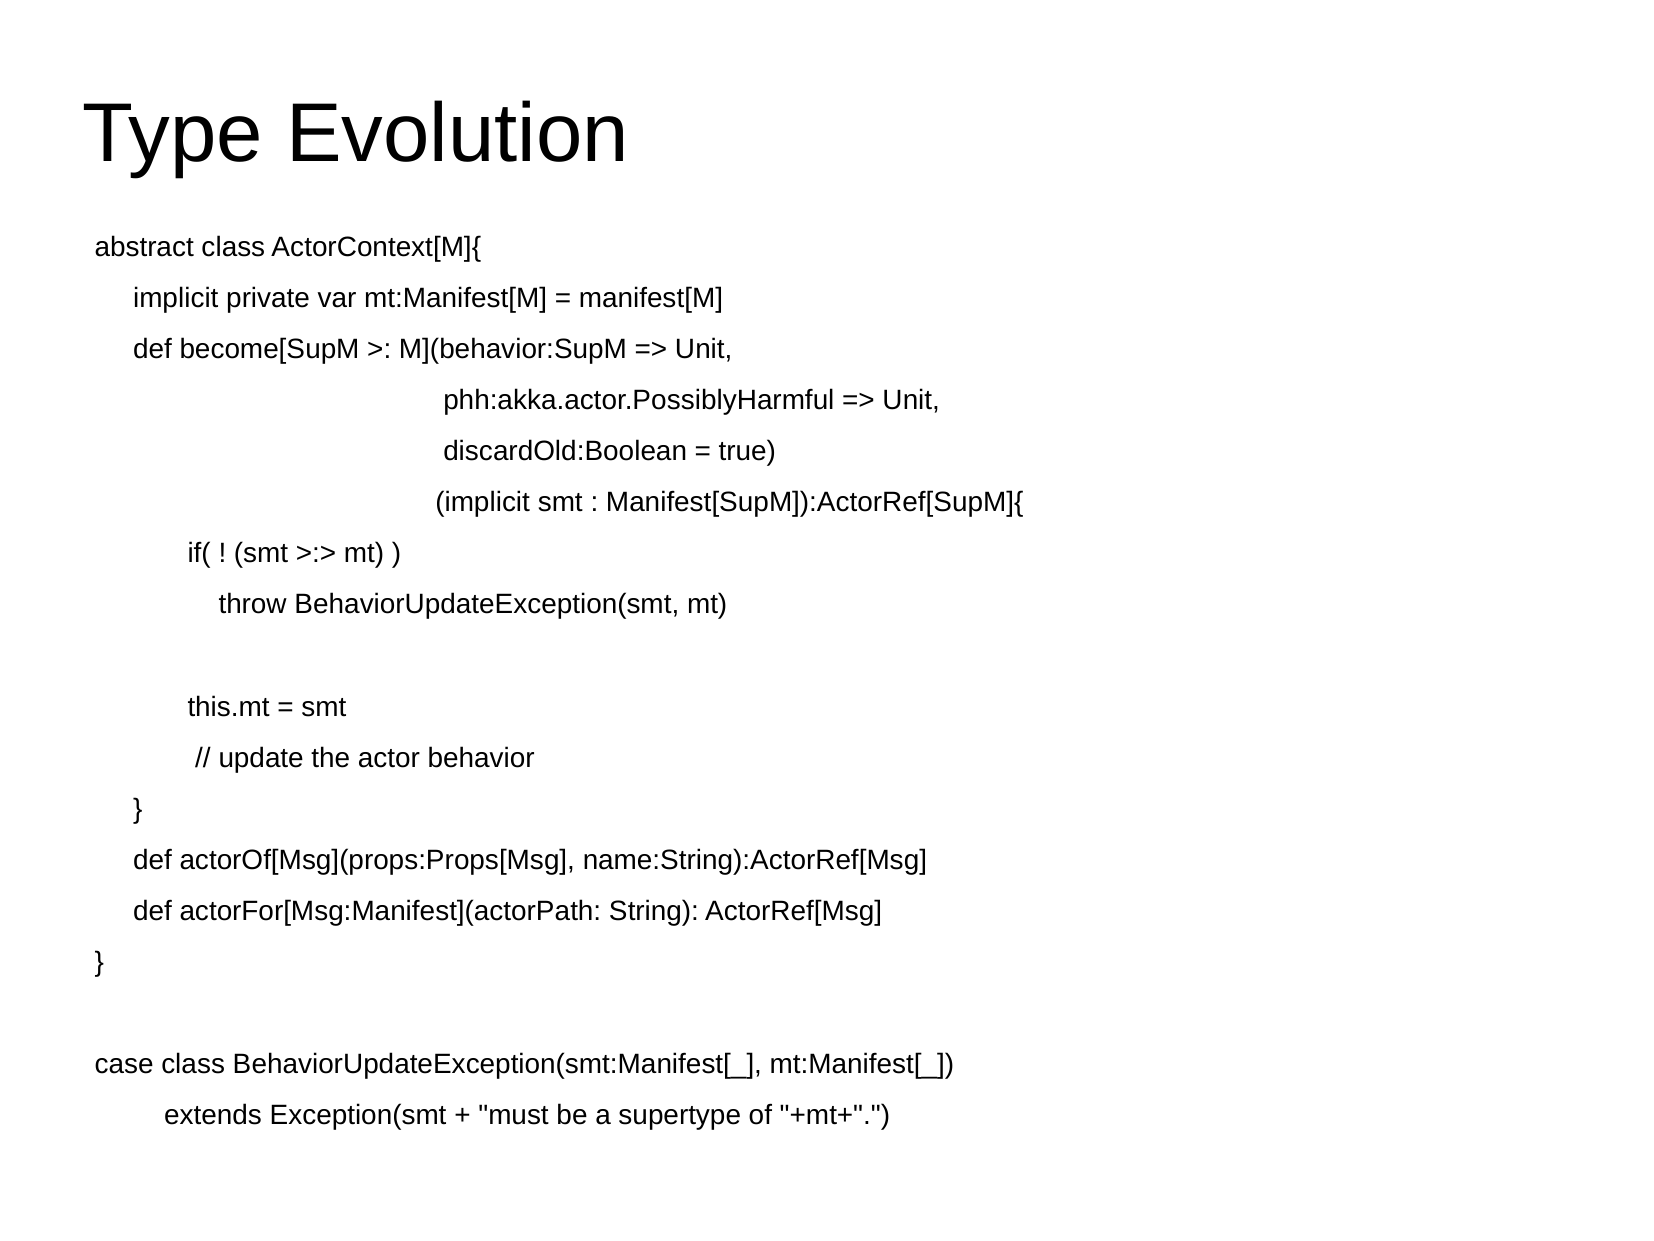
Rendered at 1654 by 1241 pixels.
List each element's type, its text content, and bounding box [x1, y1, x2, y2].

list abstract class ActorContext[M]{ implicit private var mt:Manifest[M] = manifest[M] def become[SupM >: M](behavior:SupM => Unit, phh:akka.actor.PossiblyHarmful => Unit, discardOld:Boolean = true) (implicit smt : Manifest[SupM]):ActorRef[SupM]{ if( ! (smt >:> mt) ) throw BehaviorUpdateException(smt, mt) this.mt = smt // update the actor behavior } def actorOf[Msg](props:Props[Msg], name:String):ActorRef[Msg] def actorFor[Msg:Manifest](actorPath: String): ActorRef[Msg] } case class BehaviorUpdateException(smt:Manifest[_], mt:Manifest[_]) extends Exception(smt + "must be a supertype of "+mt+".") [94, 231, 1550, 1134]
title Type Evolution [82, 29, 1571, 237]
